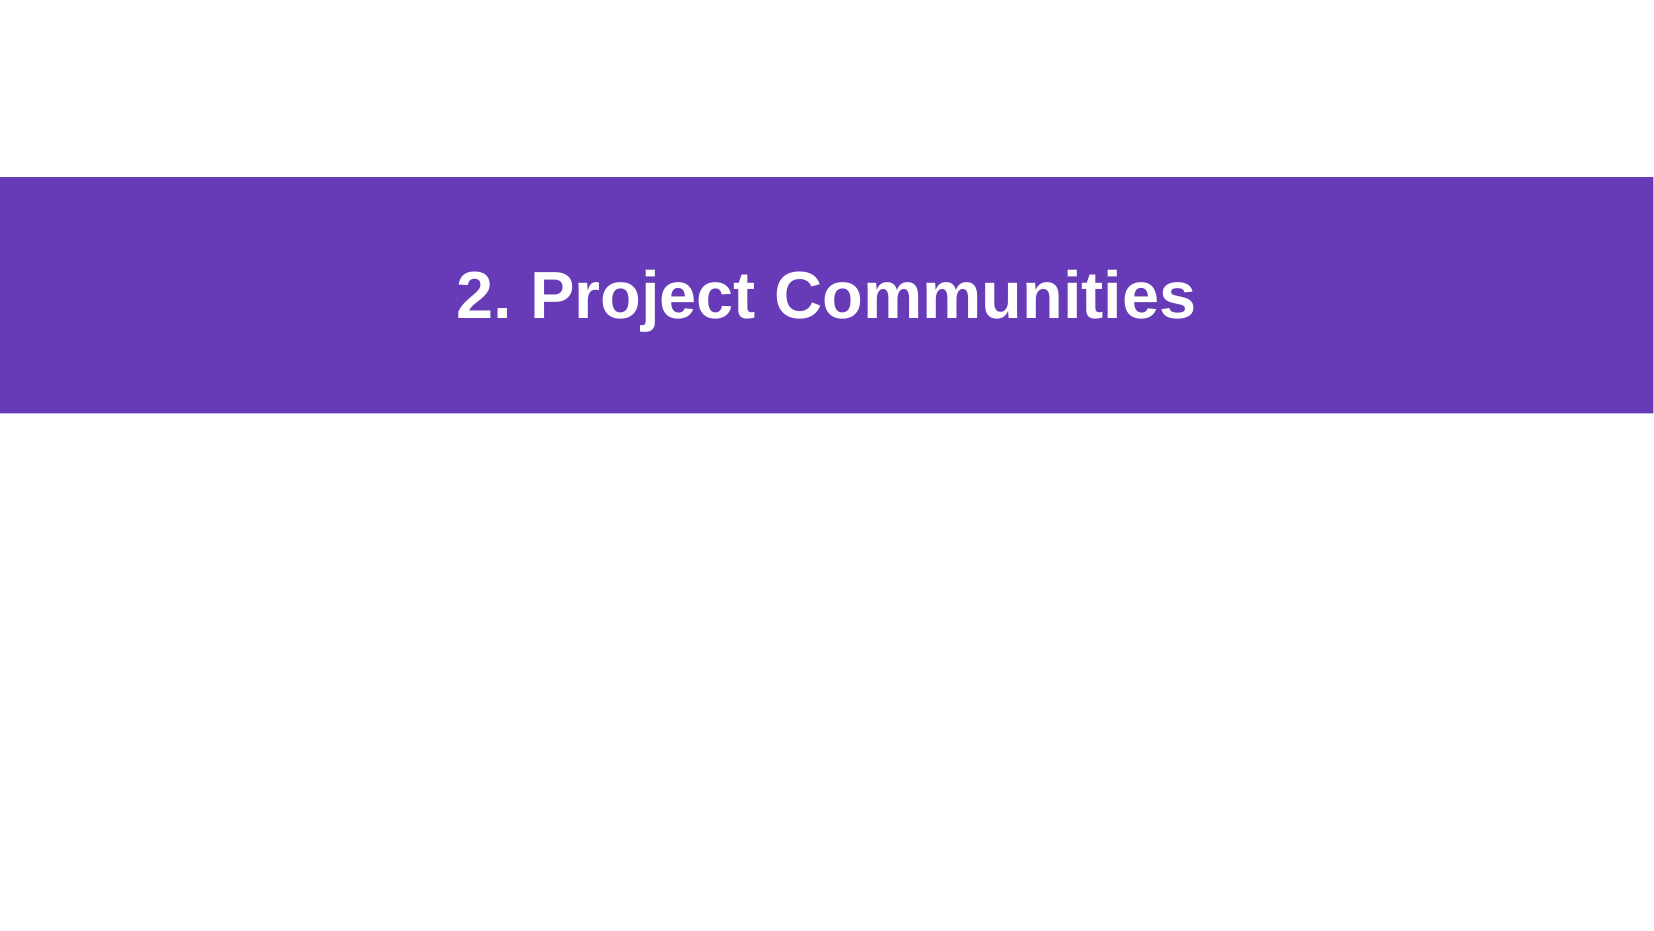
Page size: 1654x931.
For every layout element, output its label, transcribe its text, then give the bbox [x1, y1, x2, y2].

title 2. Project Communities [0, 177, 1654, 414]
